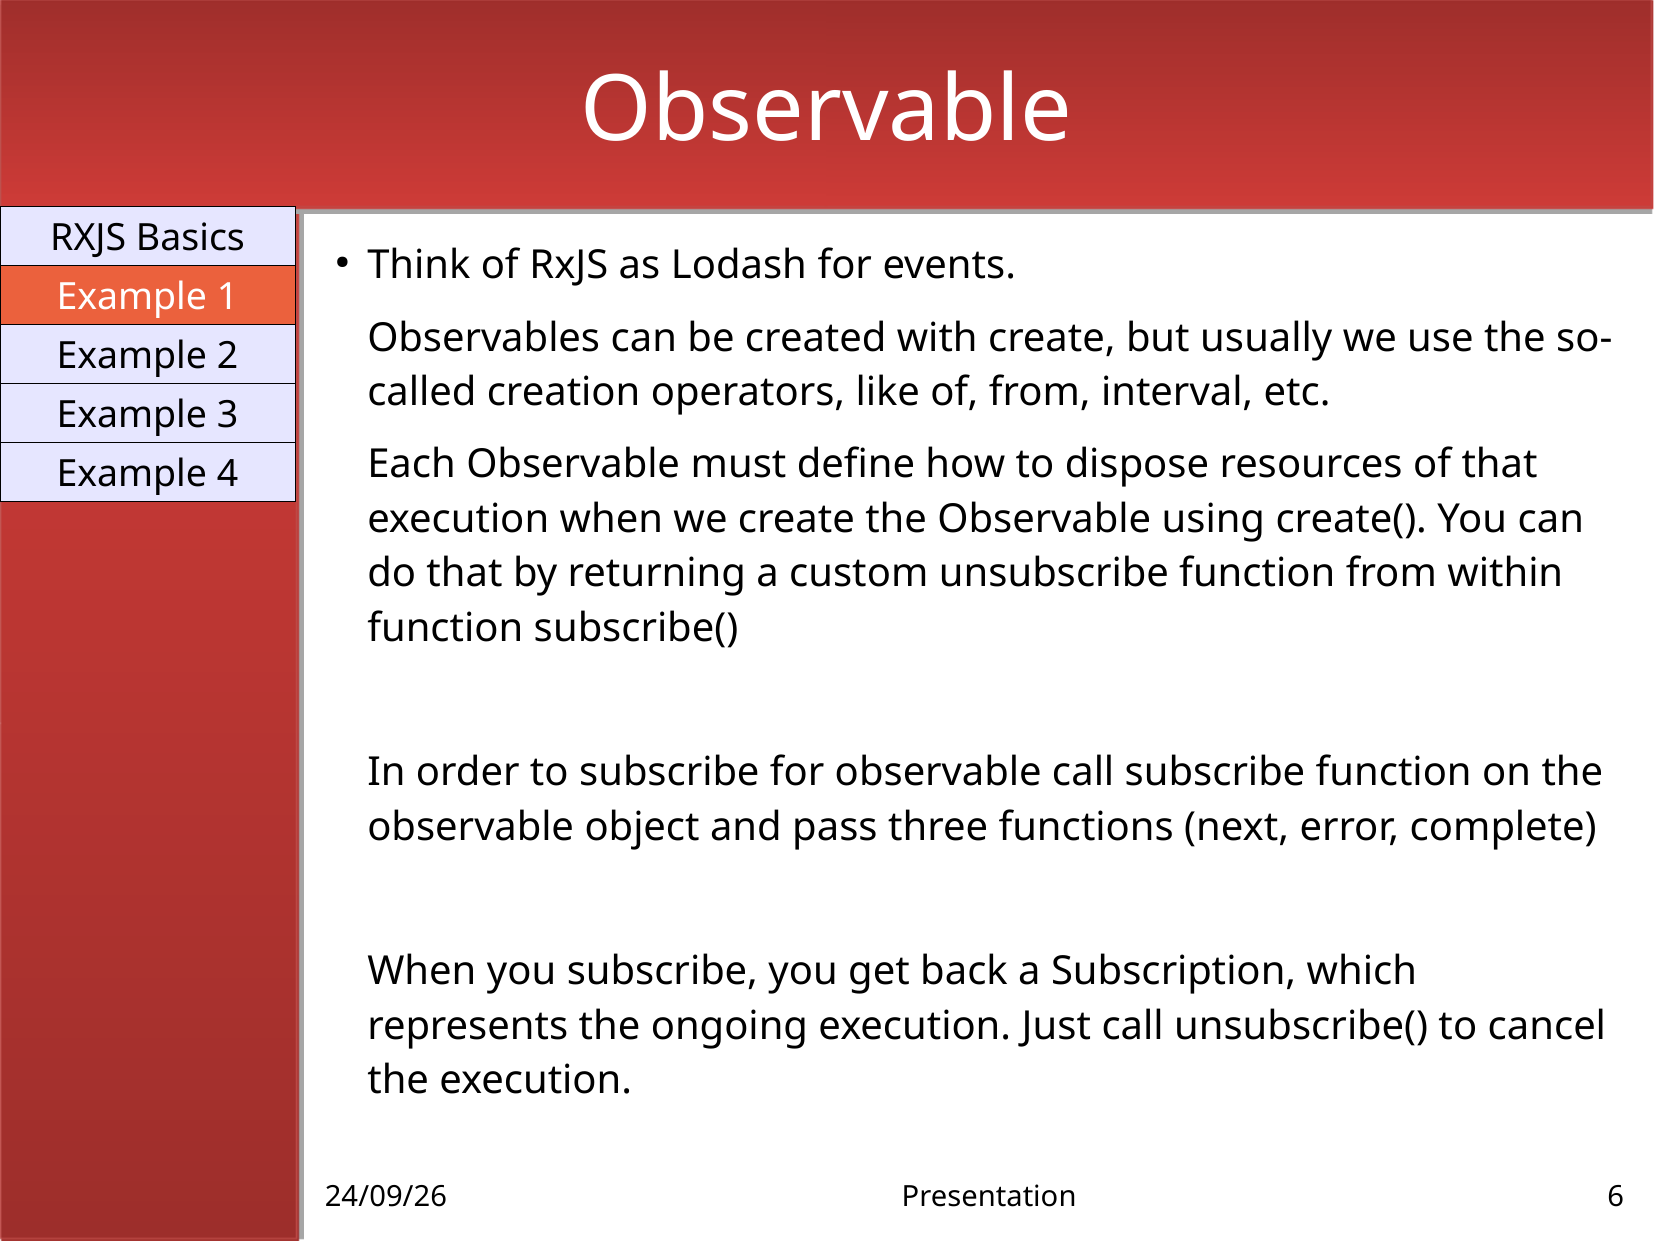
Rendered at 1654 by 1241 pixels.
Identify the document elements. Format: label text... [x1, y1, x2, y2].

text_box Example 4 [0, 442, 296, 502]
list Think of RxJS as Lodash for events. Observables can be created with create, but usually we use the so-called creation operators, like of, from, interval, etc. Each Observable must define how to dispose resources of that execution when we create the Observable using create(). You can do that by returning a custom unsubscribe function from within function subscribe() In order to subscribe for observable call subscribe function on the observable object and pass three functions (next, error, complete) When you subscribe, you get back a Subscription, which represents the ongoing execution. Just call unsubscribe() to cancel the execution. [324, 236, 1625, 1123]
text_box RXJS Basics [0, 206, 296, 265]
text_box Example 3 [0, 383, 296, 442]
text_box Example 1 [0, 265, 296, 324]
text_box Example 2 [0, 324, 296, 383]
title Observable [29, 31, 1625, 178]
picture [0, 0, 1654, 1241]
